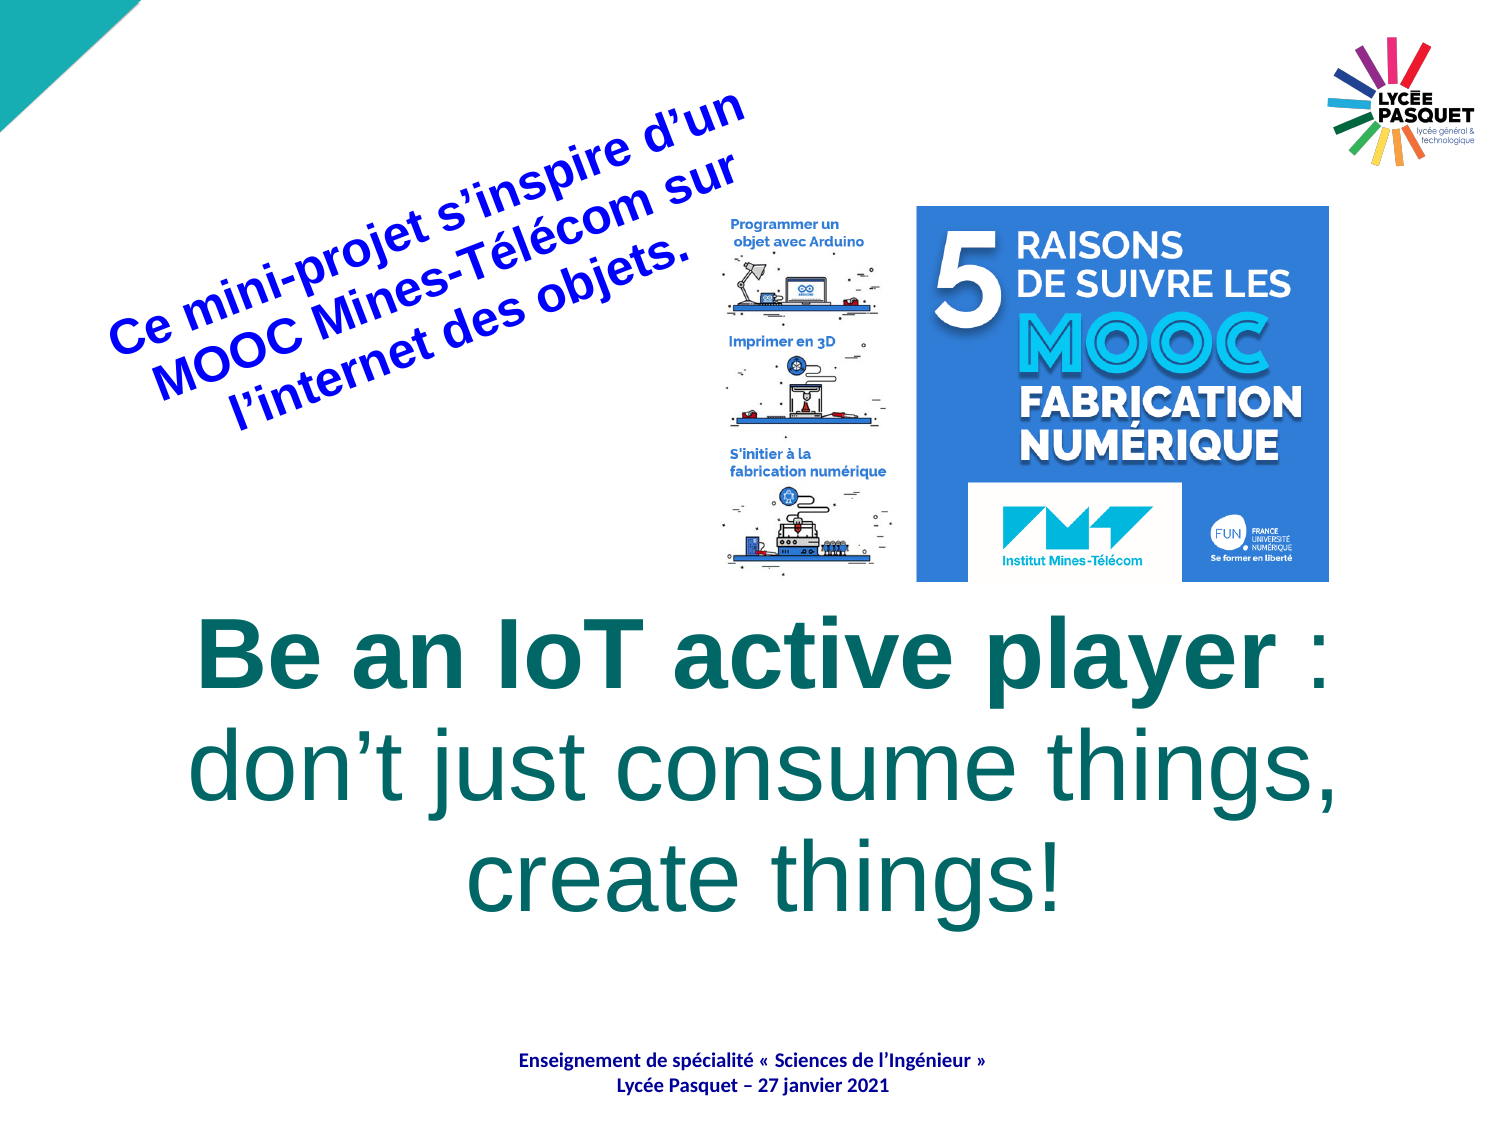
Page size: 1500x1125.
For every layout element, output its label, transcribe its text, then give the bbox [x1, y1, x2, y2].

text_box Be an IoT active player : don’t just consume things, create things! [147, 590, 1382, 987]
picture [711, 206, 1329, 582]
picture [1325, 26, 1477, 178]
text_box Ce mini-projet s’inspire d’un MOOC Mines-Télécom sur l’internet des objets. [49, 49, 838, 552]
